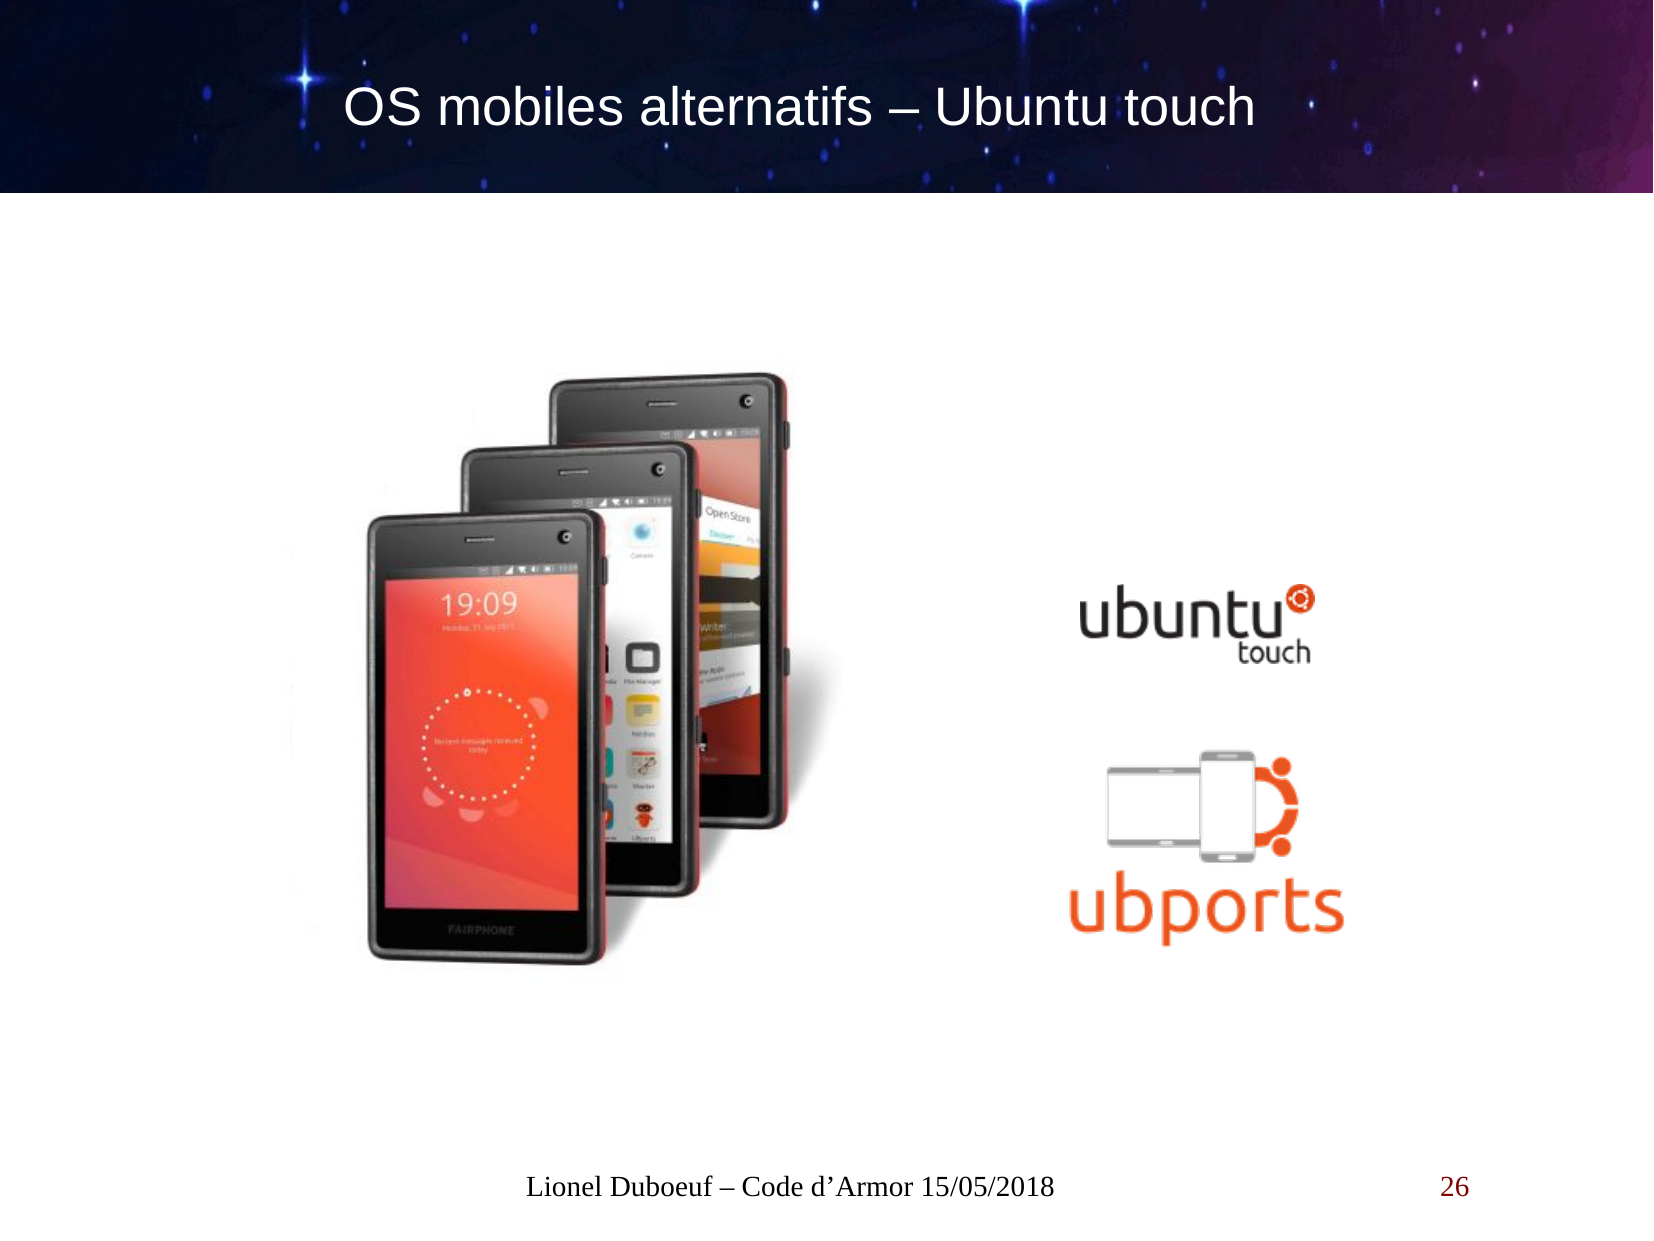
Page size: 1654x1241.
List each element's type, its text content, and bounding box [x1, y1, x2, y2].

picture [0, 0, 1653, 193]
picture [1065, 708, 1347, 991]
picture [1080, 584, 1315, 664]
picture [194, 334, 961, 1051]
title OS mobiles alternatifs – Ubuntu touch [57, 2, 1546, 211]
